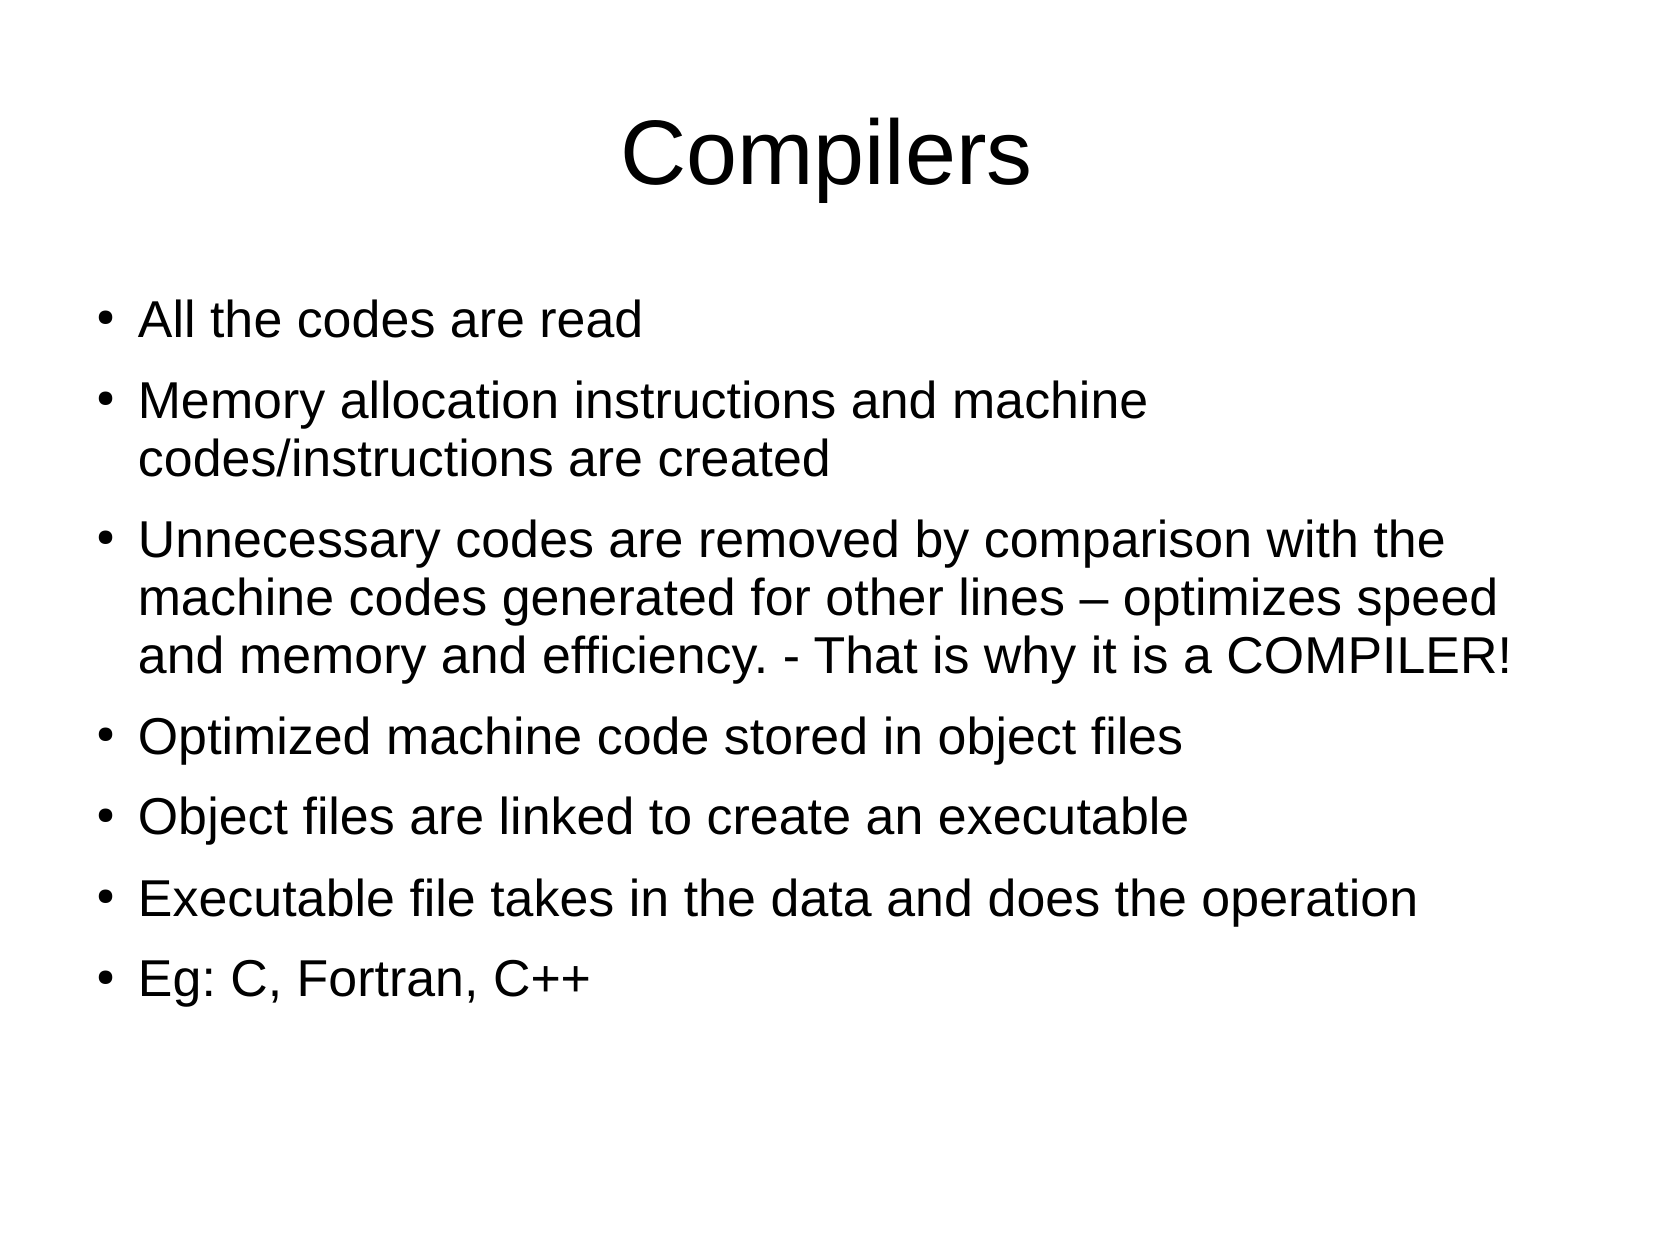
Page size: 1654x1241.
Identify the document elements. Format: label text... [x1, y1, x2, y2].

list All the codes are read Memory allocation instructions and machine codes/instructions are created Unnecessary codes are removed by comparison with the machine codes generated for other lines – optimizes speed and memory and efficiency. - That is why it is a COMPILER! Optimized machine code stored in object files Object files are linked to create an executable Executable file takes in the data and does the operation Eg: C, Fortran, C++ [82, 290, 1571, 1010]
title Compilers [82, 49, 1571, 257]
